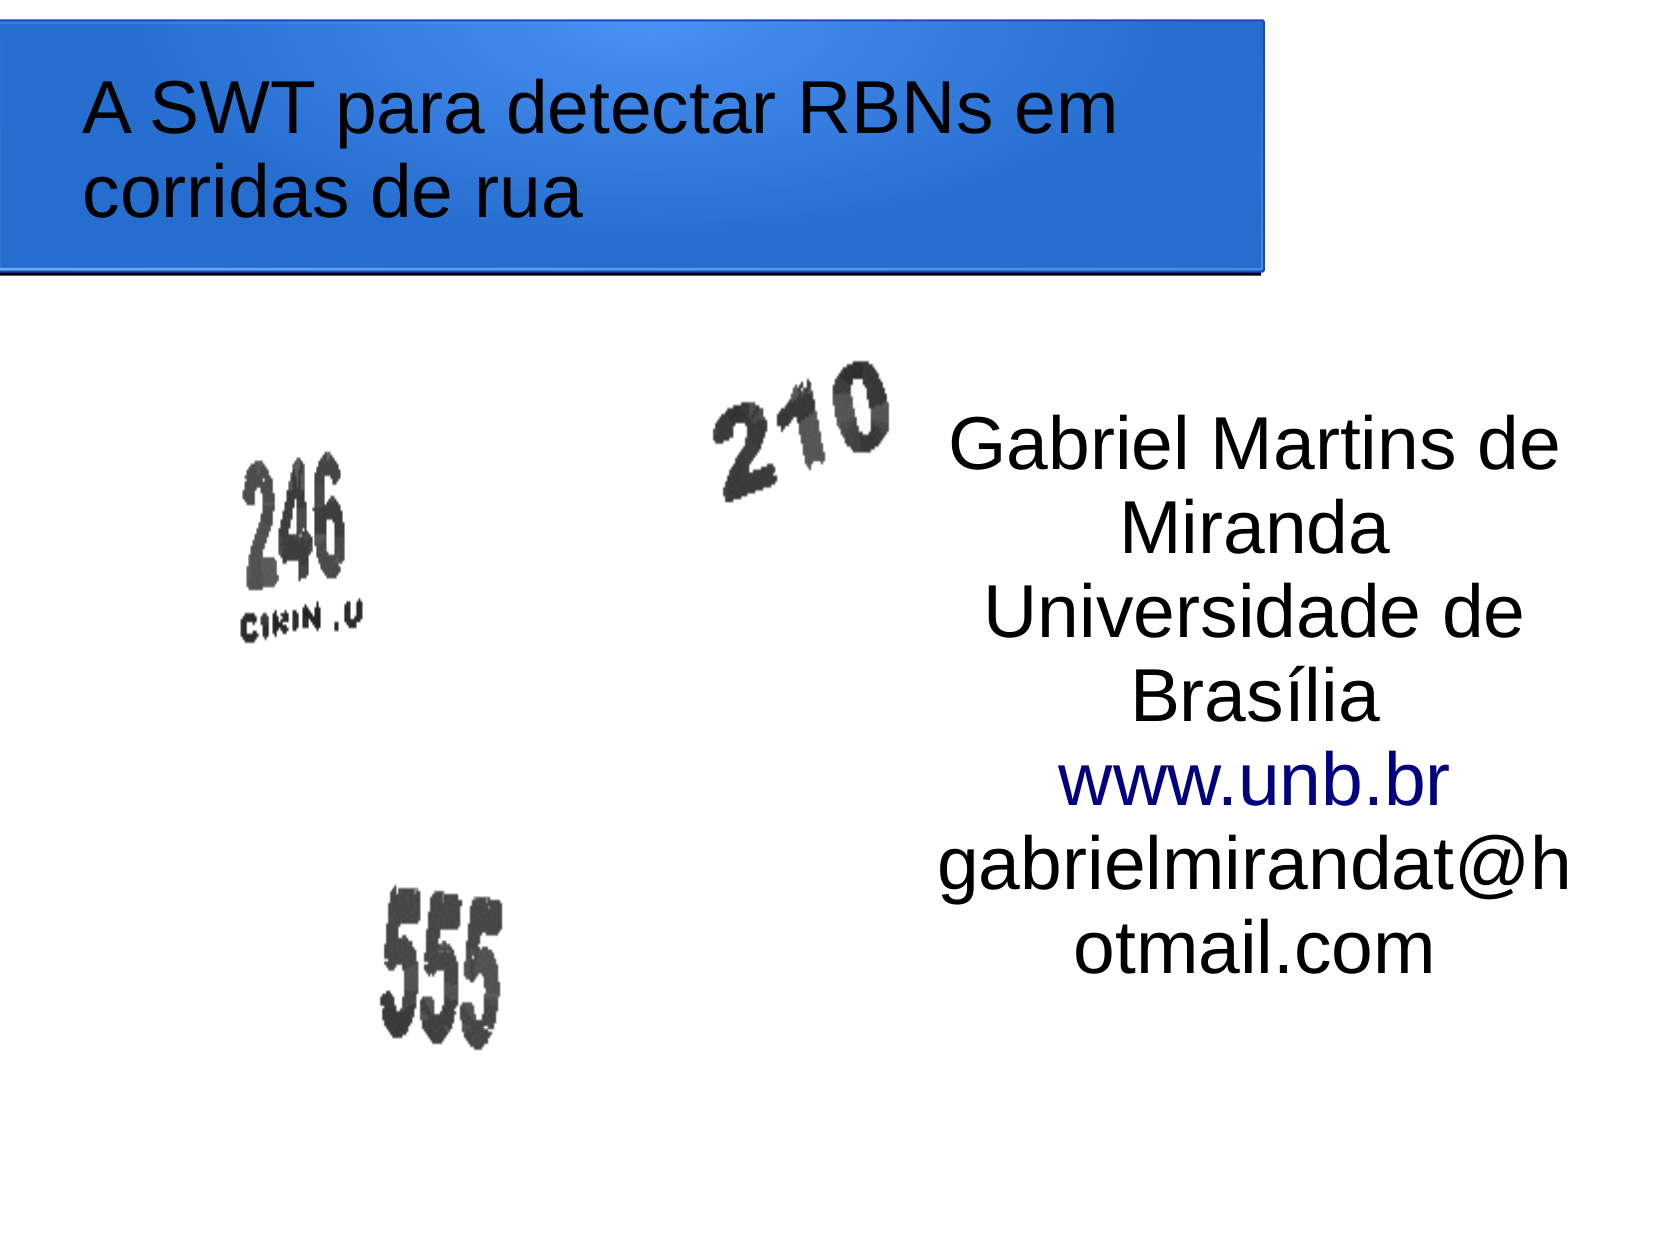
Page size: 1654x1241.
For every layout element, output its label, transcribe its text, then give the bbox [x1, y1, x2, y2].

list Gabriel Martins de Miranda Universidade de Brasília www.unb.br gabrielmirandat@hotmail.com [856, 401, 1583, 1121]
title A SWT para detectar RBNs em corridas de rua [82, 47, 1235, 58]
picture [0, 58, 1276, 1229]
